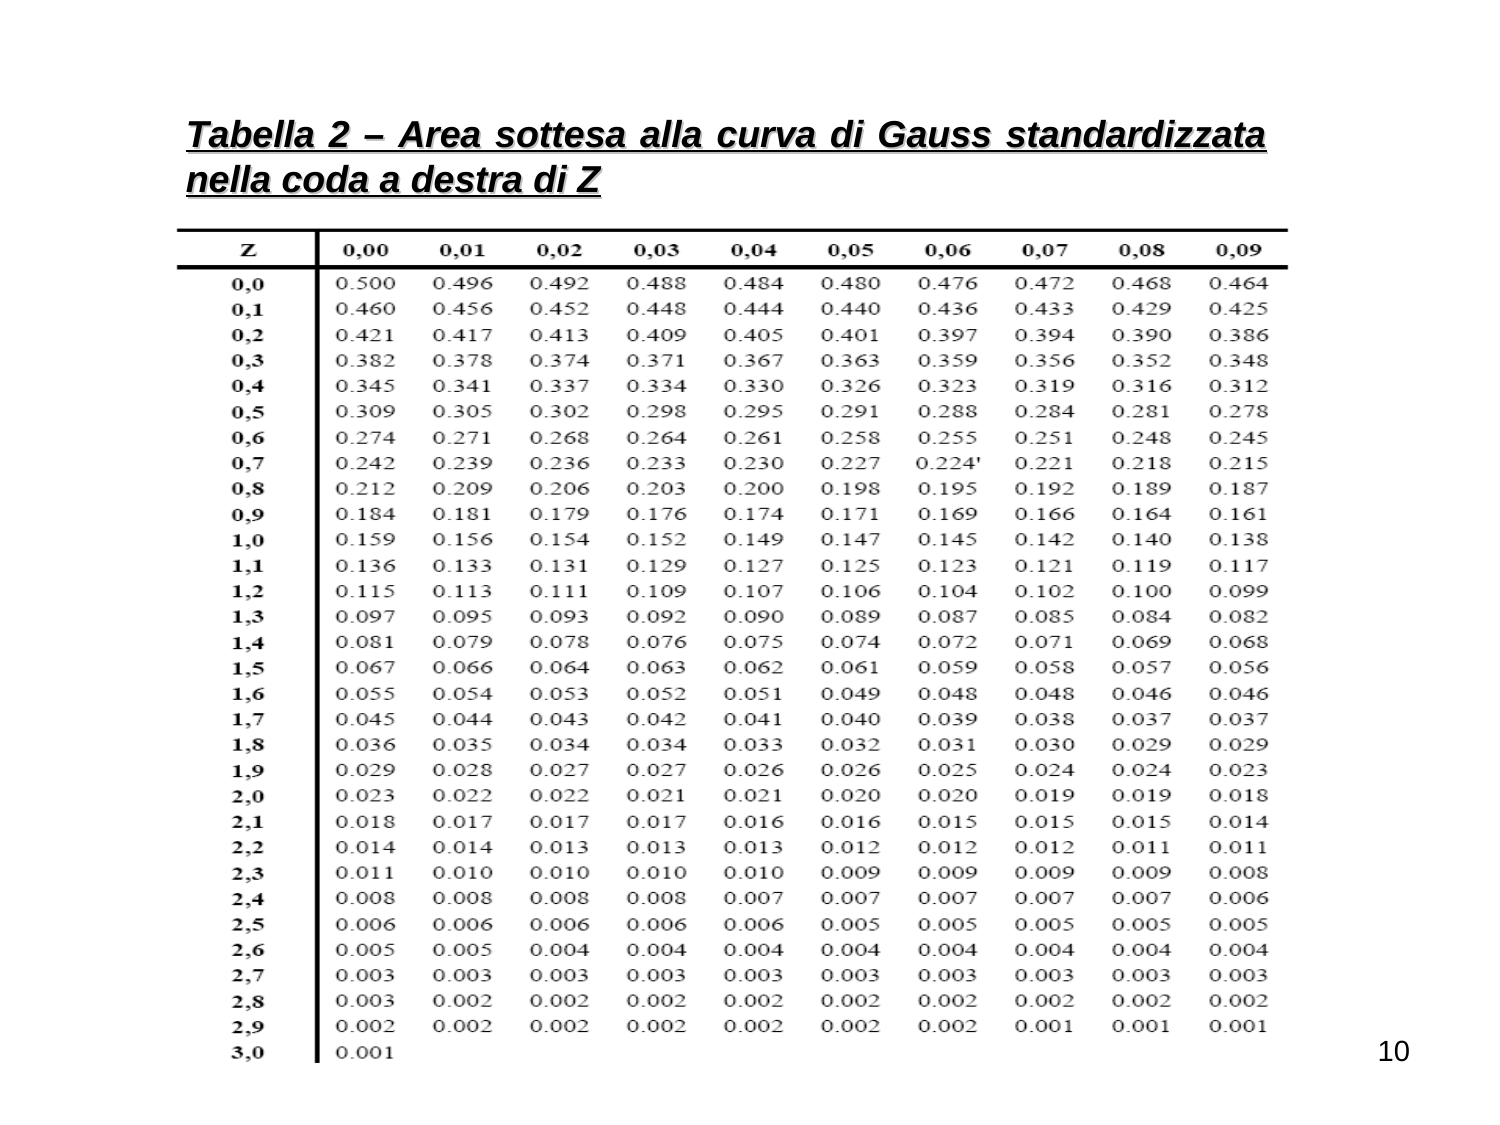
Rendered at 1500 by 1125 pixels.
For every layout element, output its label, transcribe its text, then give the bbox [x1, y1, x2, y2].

picture [146, 210, 1306, 1083]
text_box <numero> [1074, 1024, 1426, 1103]
text_box Tabella 2 – Area sottesa alla curva di Gauss standardizzata nella coda a destra di Z [171, 102, 1282, 209]
